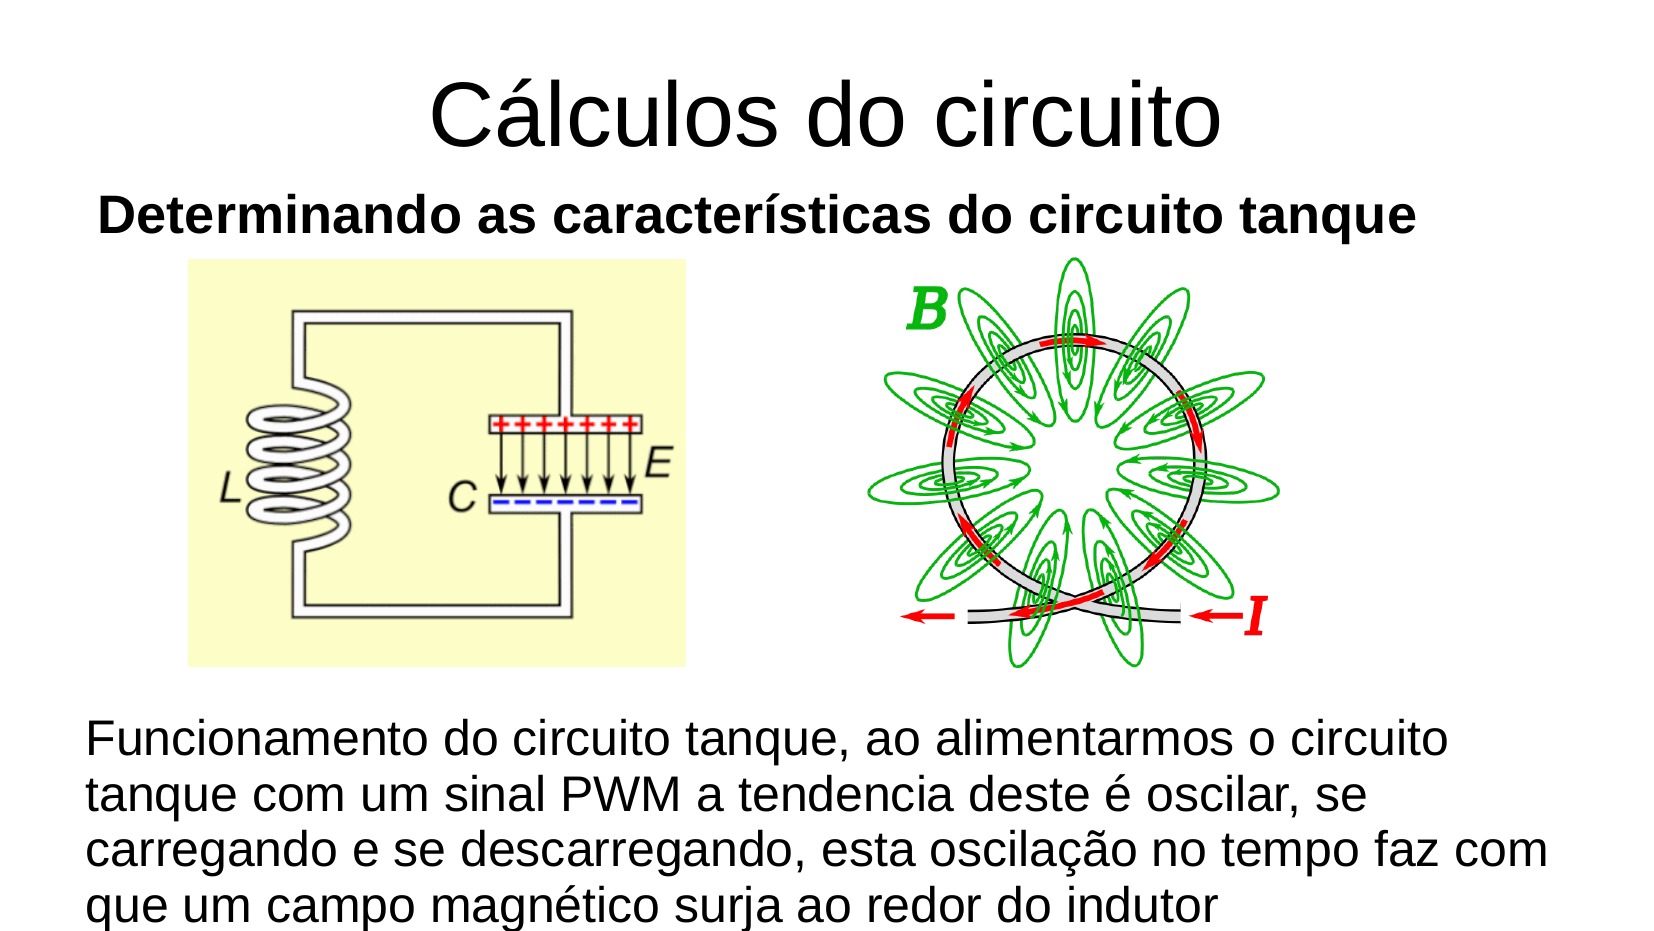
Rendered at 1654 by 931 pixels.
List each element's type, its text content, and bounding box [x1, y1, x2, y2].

picture [850, 240, 1297, 686]
picture [188, 259, 686, 667]
text_box Determinando as características do circuito tanque [82, 177, 1630, 314]
title Cálculos do circuito [82, 37, 1571, 177]
text_box Funcionamento do circuito tanque, ao alimentarmos o circuito tanque com um sinal PWM a tendencia deste é oscilar, se carregando e se descarregando, esta oscilação no tempo faz com que um campo magnético surja ao redor do indutor [70, 702, 1619, 931]
